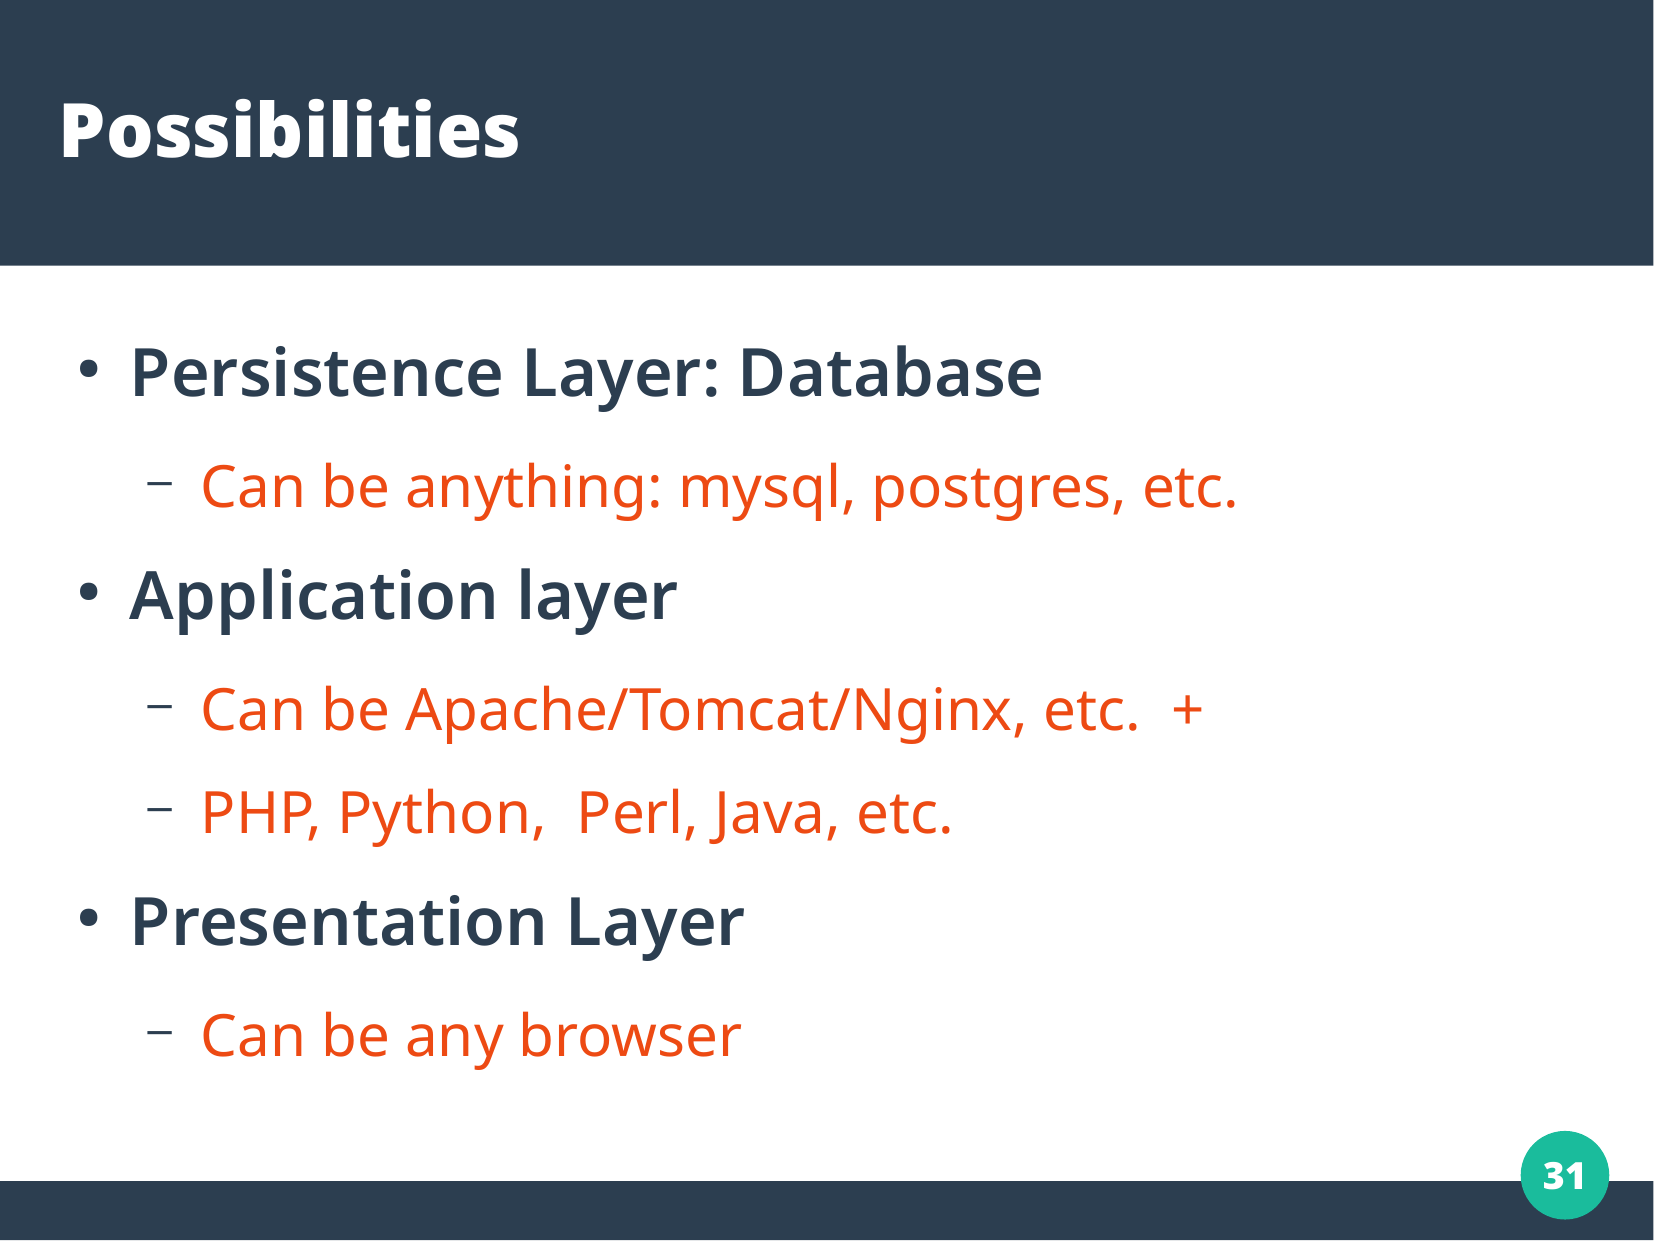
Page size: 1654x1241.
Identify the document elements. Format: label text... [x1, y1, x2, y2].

title Possibilities [59, 49, 1595, 207]
list Persistence Layer: Database Can be anything: mysql, postgres, etc. Application layer Can be Apache/Tomcat/Nginx, etc. + PHP, Python, Perl, Java, etc. Presentation Layer Can be any browser [59, 324, 1595, 1152]
